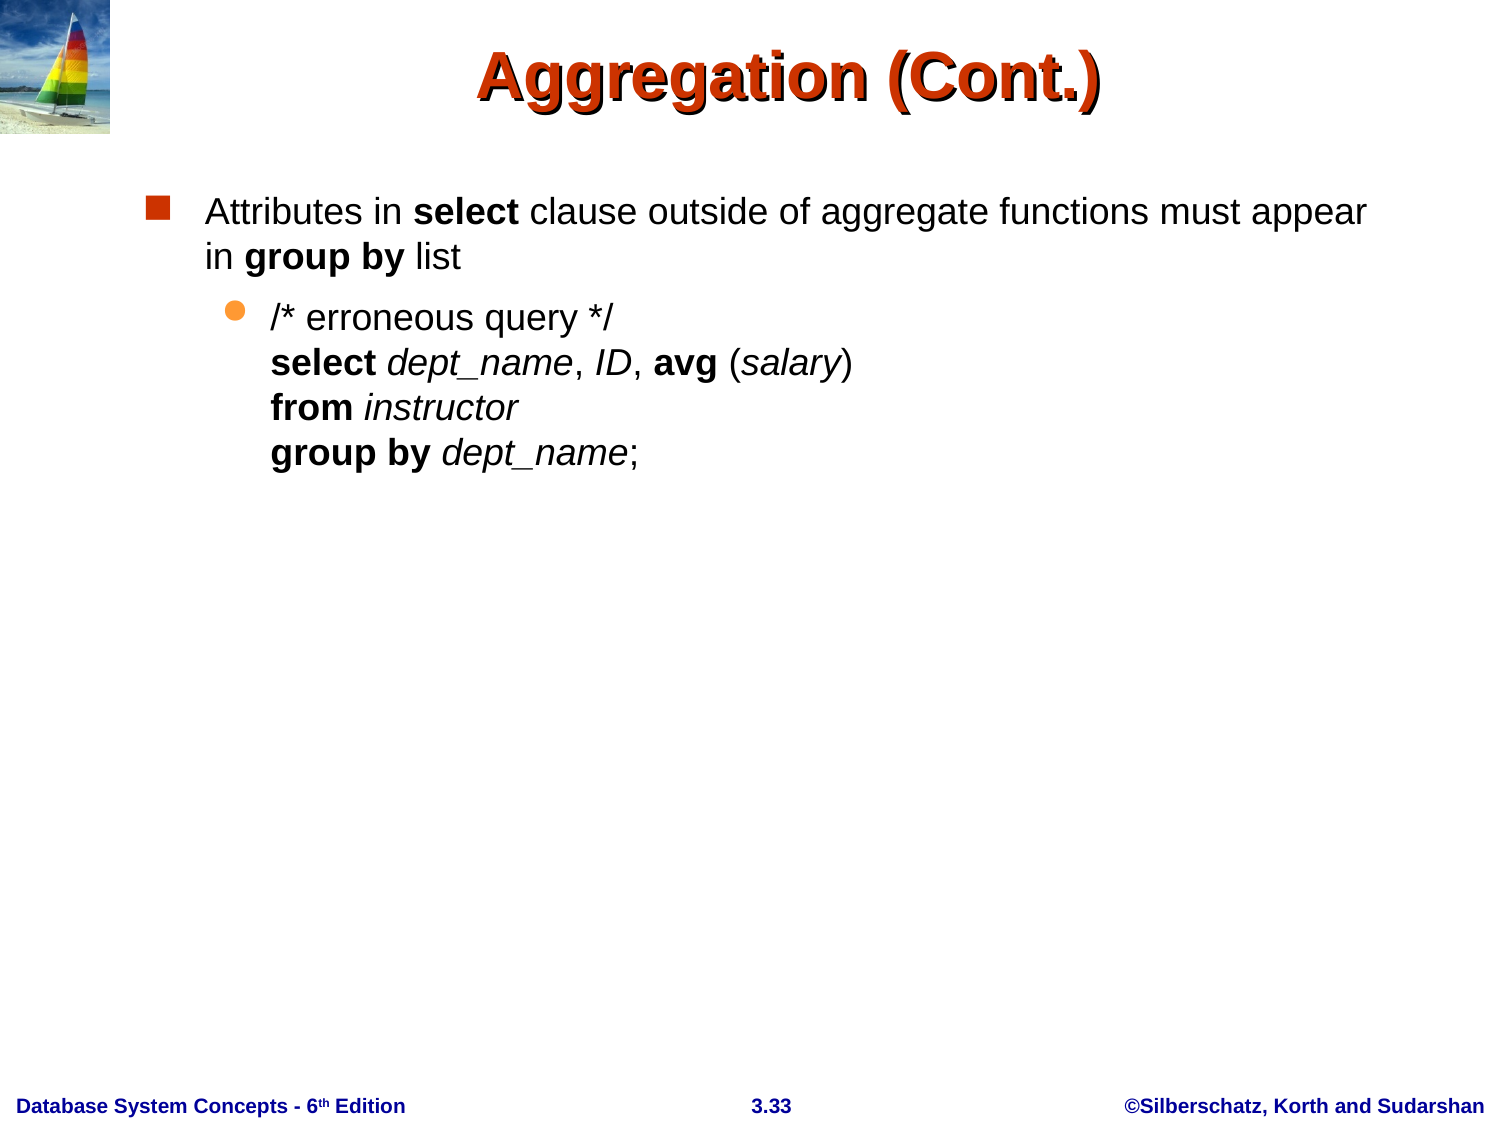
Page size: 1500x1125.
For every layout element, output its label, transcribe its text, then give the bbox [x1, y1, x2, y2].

list Attributes in select clause outside of aggregate functions must appear in group by list /* erroneous query */ select dept_name, ID, avg (salary) from instructor group by dept_name; [133, 179, 1391, 984]
picture [0, 0, 110, 134]
title Aggregation (Cont.) [125, 19, 1451, 120]
